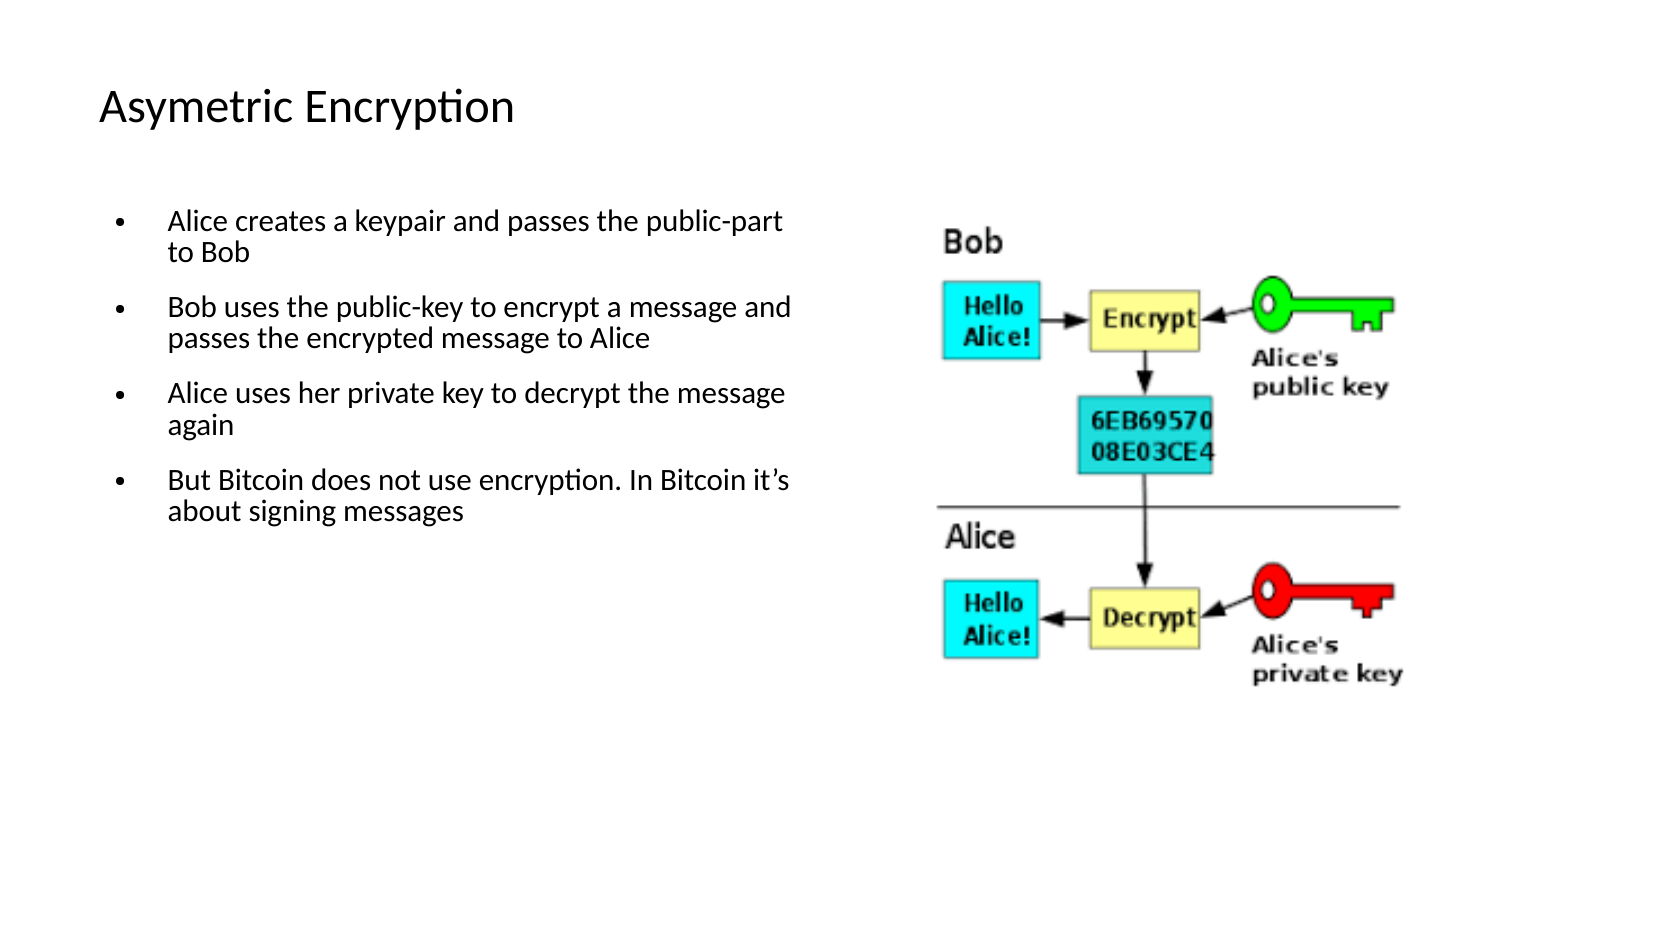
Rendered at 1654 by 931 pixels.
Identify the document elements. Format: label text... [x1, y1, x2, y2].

list Alice creates a keypair and passes the public-part to Bob Bob uses the public-key to encrypt a message and passes the encrypted message to Alice Alice uses her private key to decrypt the message again But Bitcoin does not use encryption. In Bitcoin it’s about signing messages [96, 207, 810, 780]
picture [915, 209, 1426, 709]
title Asymetric Encryption [99, 27, 1555, 193]
